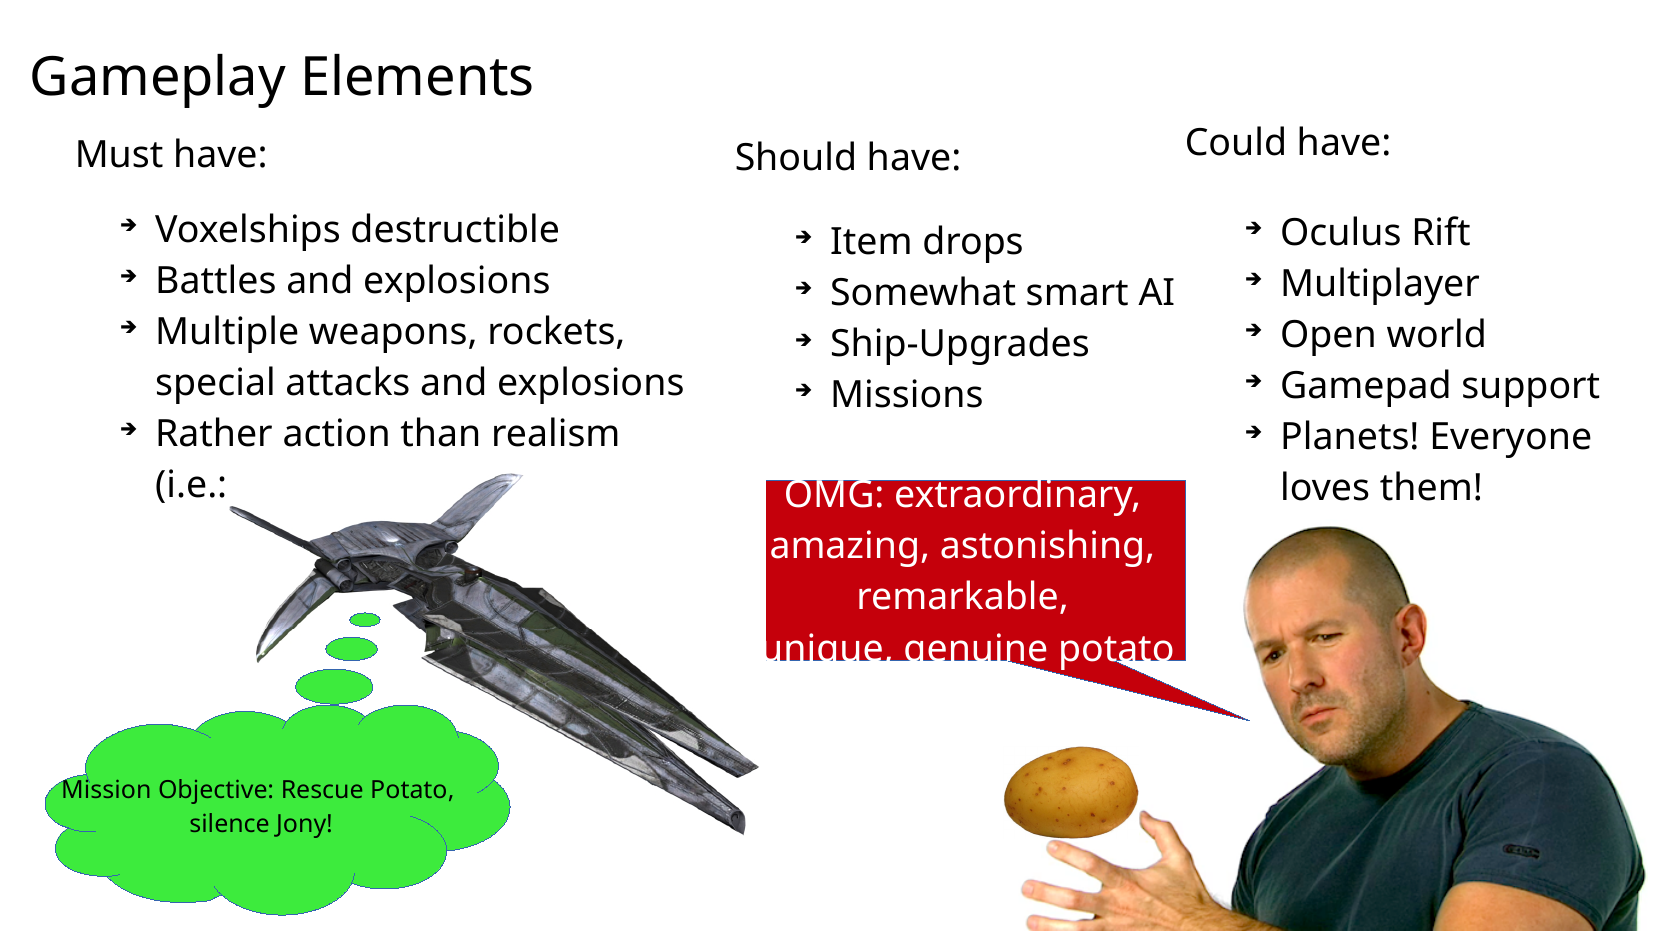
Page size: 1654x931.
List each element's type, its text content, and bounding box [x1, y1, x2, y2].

picture [225, 449, 766, 856]
text_box OMG: extraordinary, amazing, astonishing, remarkable, unique, genuine potato [766, 480, 1250, 721]
text_box Should have: [720, 123, 1006, 181]
text_box Could have: [1170, 108, 1456, 166]
text_box Gameplay Elements [15, 30, 616, 106]
text_box Mission Objective: Rescue Potato, silence Jony! [325, 637, 378, 661]
text_box Mission Objective: Rescue Potato, silence Jony! [45, 669, 511, 916]
text_box Item drops Somewhat smart AI Ship-Upgrades Missions [780, 207, 1230, 391]
text_box Must have: [60, 120, 526, 177]
text_box Oculus Rift Multiplayer Open world Gamepad support Planets! Everyone loves them! [1230, 198, 1654, 550]
text_box Voxelships destructible Battles and explosions Multiple weapons, rockets, special attacks and explosions Rather action than realism (i.e.: explosions) [105, 195, 706, 589]
picture [929, 519, 1654, 931]
